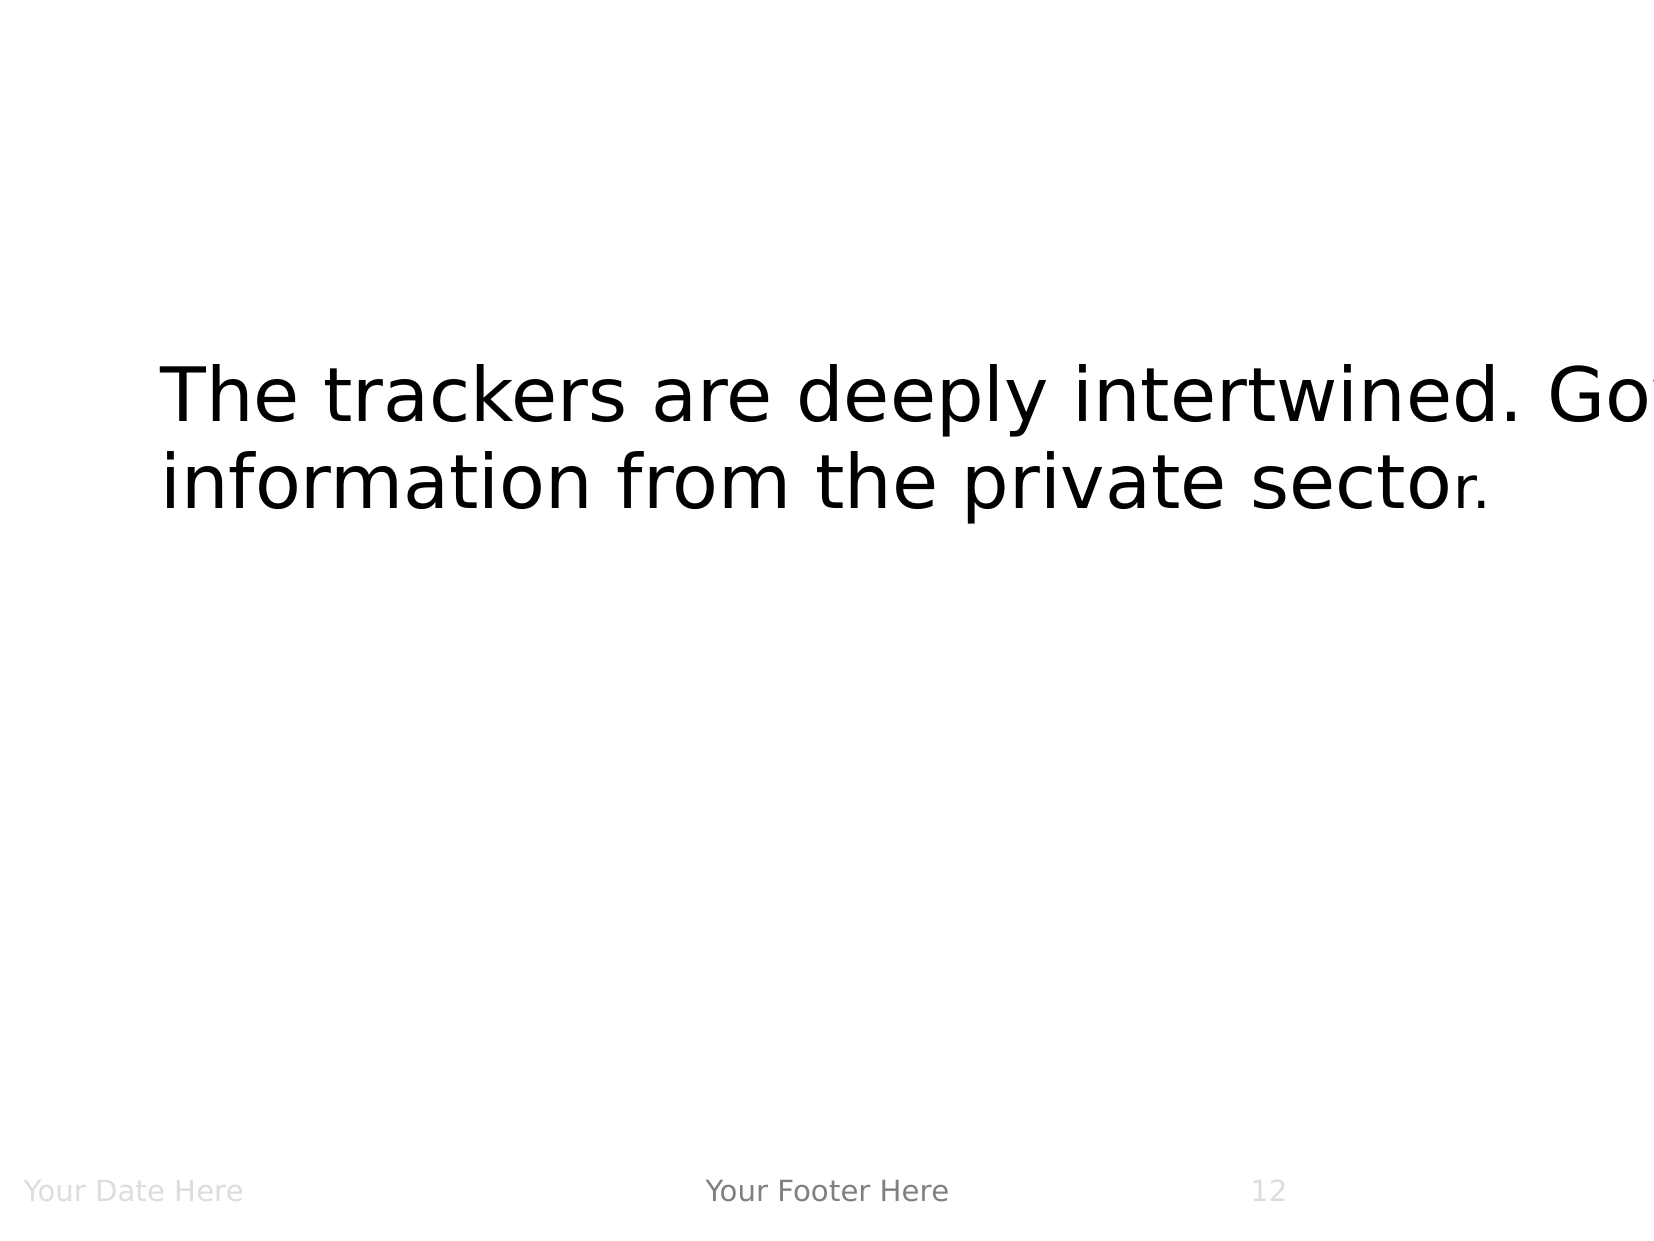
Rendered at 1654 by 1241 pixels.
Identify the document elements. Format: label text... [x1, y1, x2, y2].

text_box The trackers are deeply intertwined. Government data are the lifeblood for commercial data brokers. And government dragnets rely on obtaining information from the private sector. [145, 344, 1538, 777]
text_box Your Date Here [23, 1172, 409, 1241]
text_box [1250, 1172, 1636, 1241]
text_box Your Footer Here [565, 1172, 1090, 1241]
